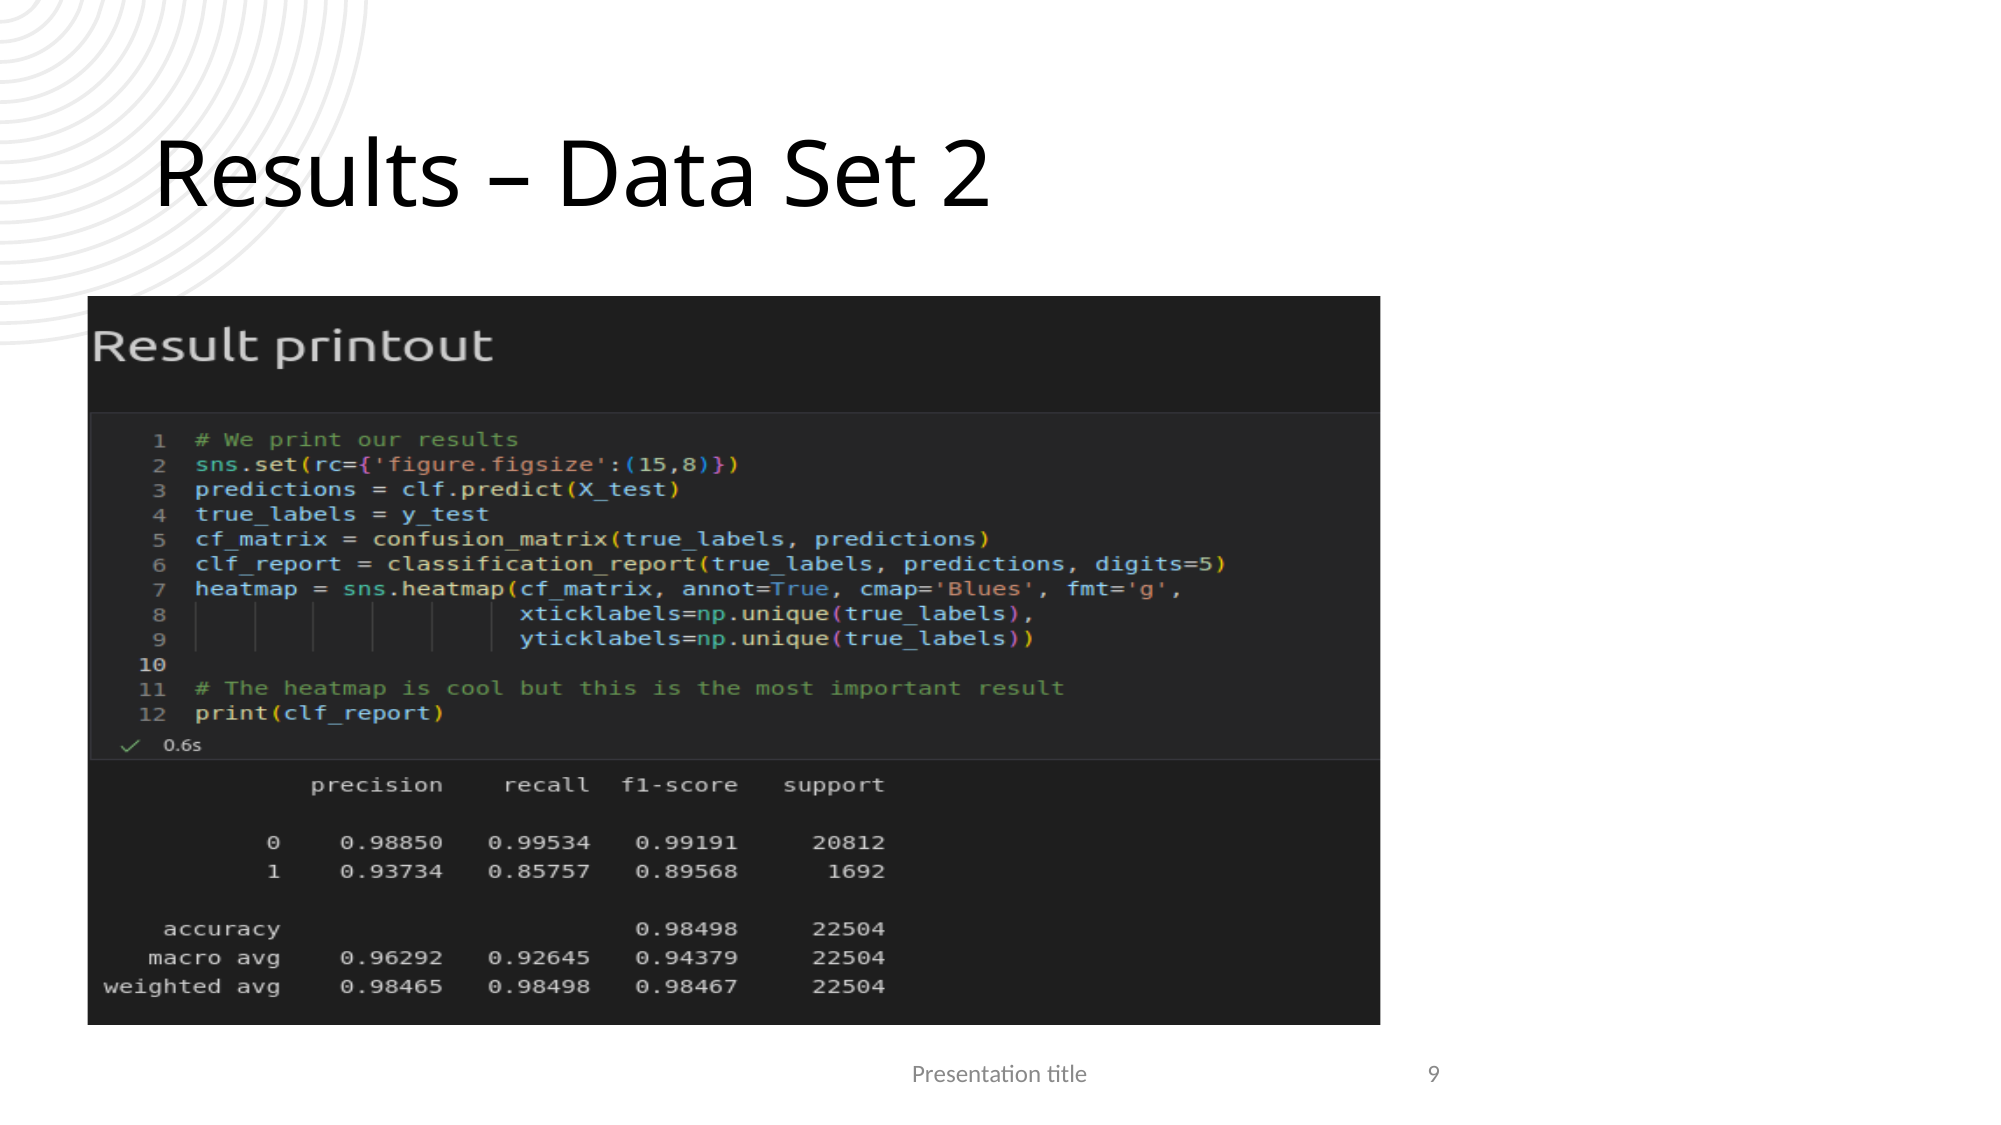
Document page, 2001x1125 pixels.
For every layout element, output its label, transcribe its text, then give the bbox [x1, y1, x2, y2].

list [88, 345, 1913, 1026]
picture [87, 296, 1381, 1025]
text_box Presentation title [662, 1042, 1338, 1103]
title Results – Data Set 2 [137, 61, 1863, 279]
text_box 8 [1412, 1042, 1863, 1103]
